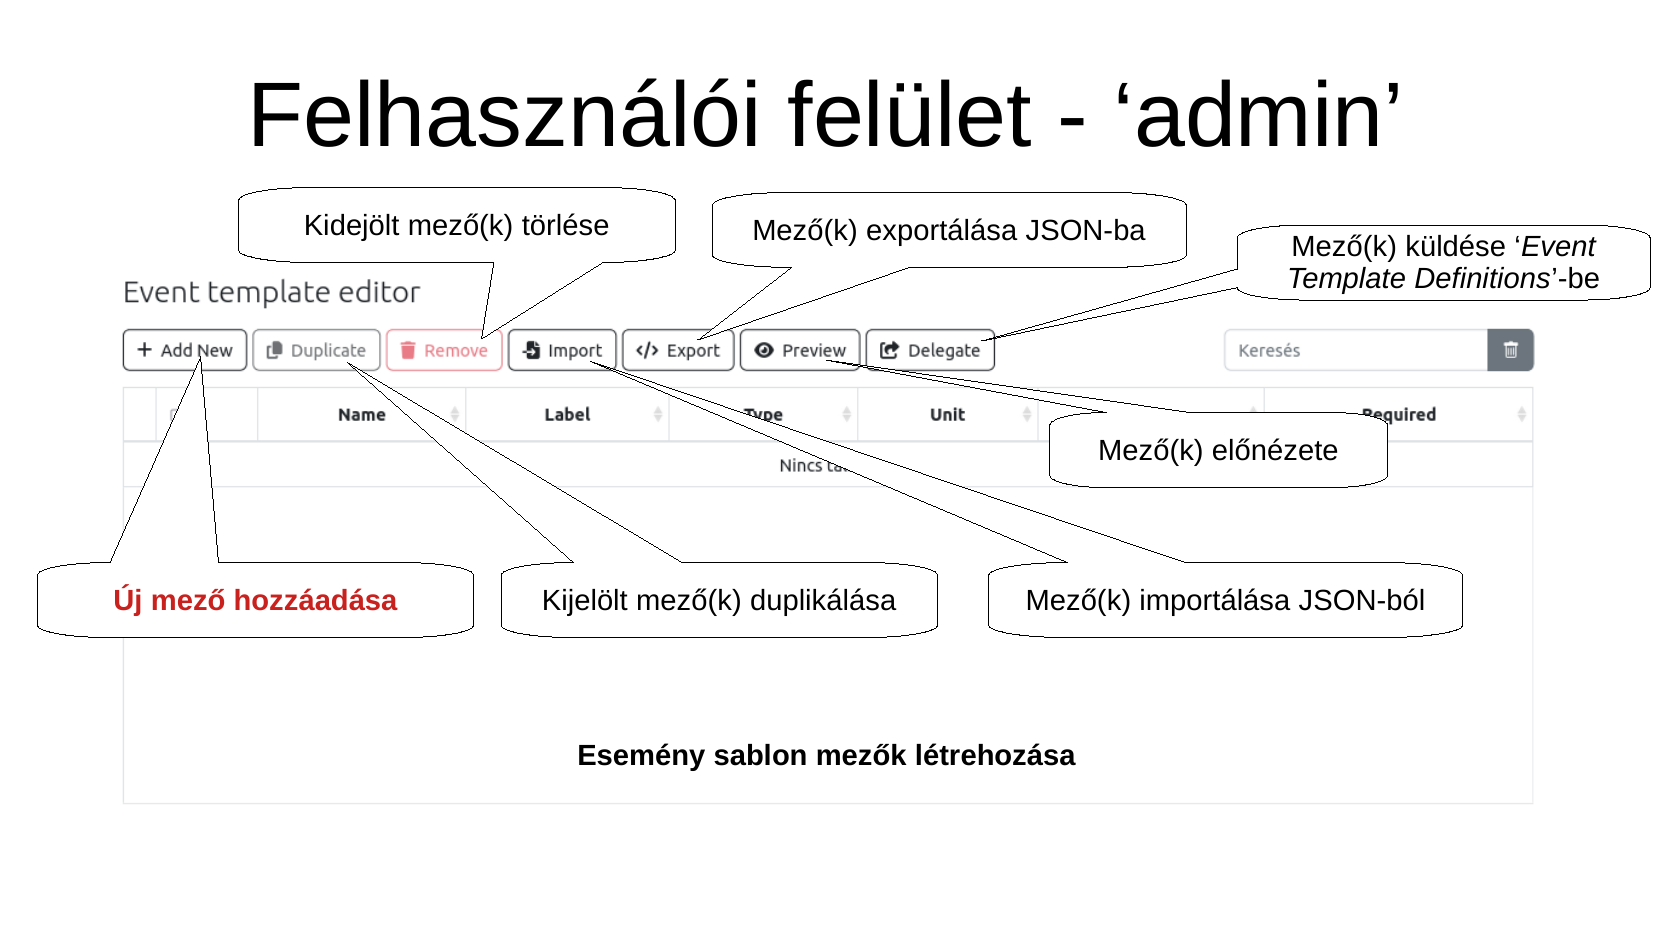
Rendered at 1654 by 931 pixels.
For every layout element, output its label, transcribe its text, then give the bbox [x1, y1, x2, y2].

text_box Esemény sablon mezők létrehozása [515, 731, 1139, 812]
text_box Mező(k) előnézete [826, 360, 1388, 488]
text_box Mező(k) küldése ‘Event Template Definitions’-be [981, 225, 1651, 341]
text_box Kijelölt mező(k) duplikálása [347, 362, 938, 638]
text_box Új mező hozzáadása [37, 356, 474, 638]
text_box Mező(k) exportálása JSON-ba [697, 192, 1187, 340]
title Felhasználói felület - ‘admin’ [82, 37, 1571, 193]
picture [112, 260, 1542, 820]
text_box Kidejölt mező(k) törlése [238, 187, 676, 339]
text_box Mező(k) importálása JSON-ból [590, 361, 1463, 638]
